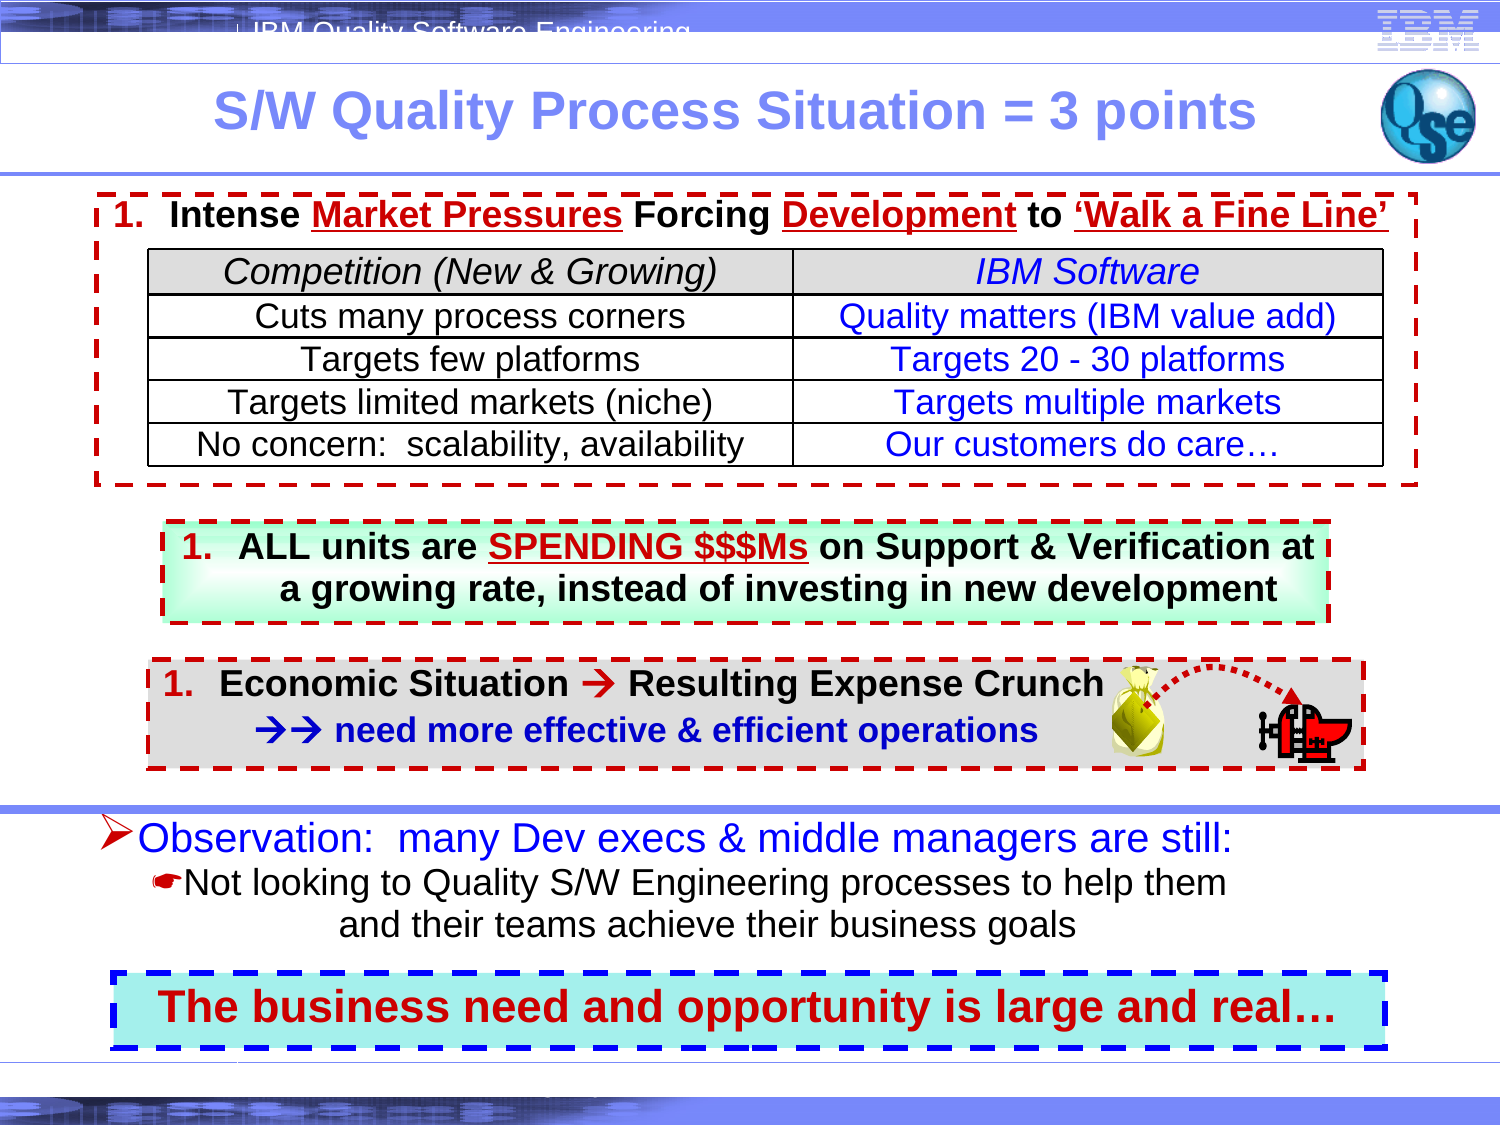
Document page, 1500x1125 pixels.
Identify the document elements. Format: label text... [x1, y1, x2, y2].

text_box Economic Situation  Resulting Expense Crunch  need more effective & efficient operations [148, 655, 1121, 762]
text_box No concern: scalability, availability [149, 424, 792, 465]
text_box Intense Market Pressures Forcing Development to ‘Walk a Fine Line’ [98, 186, 1415, 244]
chart [1121, 665, 1168, 761]
text_box Observation: many Dev execs & middle managers are still: Not looking to Quality S/W Engineering processes to help them and their teams achieve their business goals [81, 814, 1450, 974]
picture [1, 1, 1500, 63]
text_box Competition (New & Growing) [149, 250, 792, 293]
text_box Targets few platforms [149, 339, 792, 379]
text_box ALL units are SPENDING $$$Ms on Support & Verification at a growing rate, instead of investing in new development [166, 517, 1350, 618]
chart [1258, 703, 1353, 764]
text_box Quality matters (IBM value add) [794, 296, 1382, 336]
text_box [113, 972, 1386, 1048]
text_box The business need and opportunity is large and real… [113, 973, 1384, 1040]
text_box Targets limited markets (niche) [149, 381, 792, 422]
text_box [162, 521, 1329, 624]
title S/W Quality Process Situation = 3 points [176, 78, 1312, 161]
text_box Targets multiple markets [794, 381, 1382, 422]
text_box Cuts many process corners [149, 296, 792, 336]
text_box IBM Software [794, 250, 1382, 293]
picture [1376, 64, 1482, 170]
text_box [148, 659, 1364, 769]
picture [0, 1063, 1500, 1125]
text_box Our customers do care… [794, 424, 1382, 465]
text_box Targets 20 - 30 platforms [794, 339, 1382, 379]
